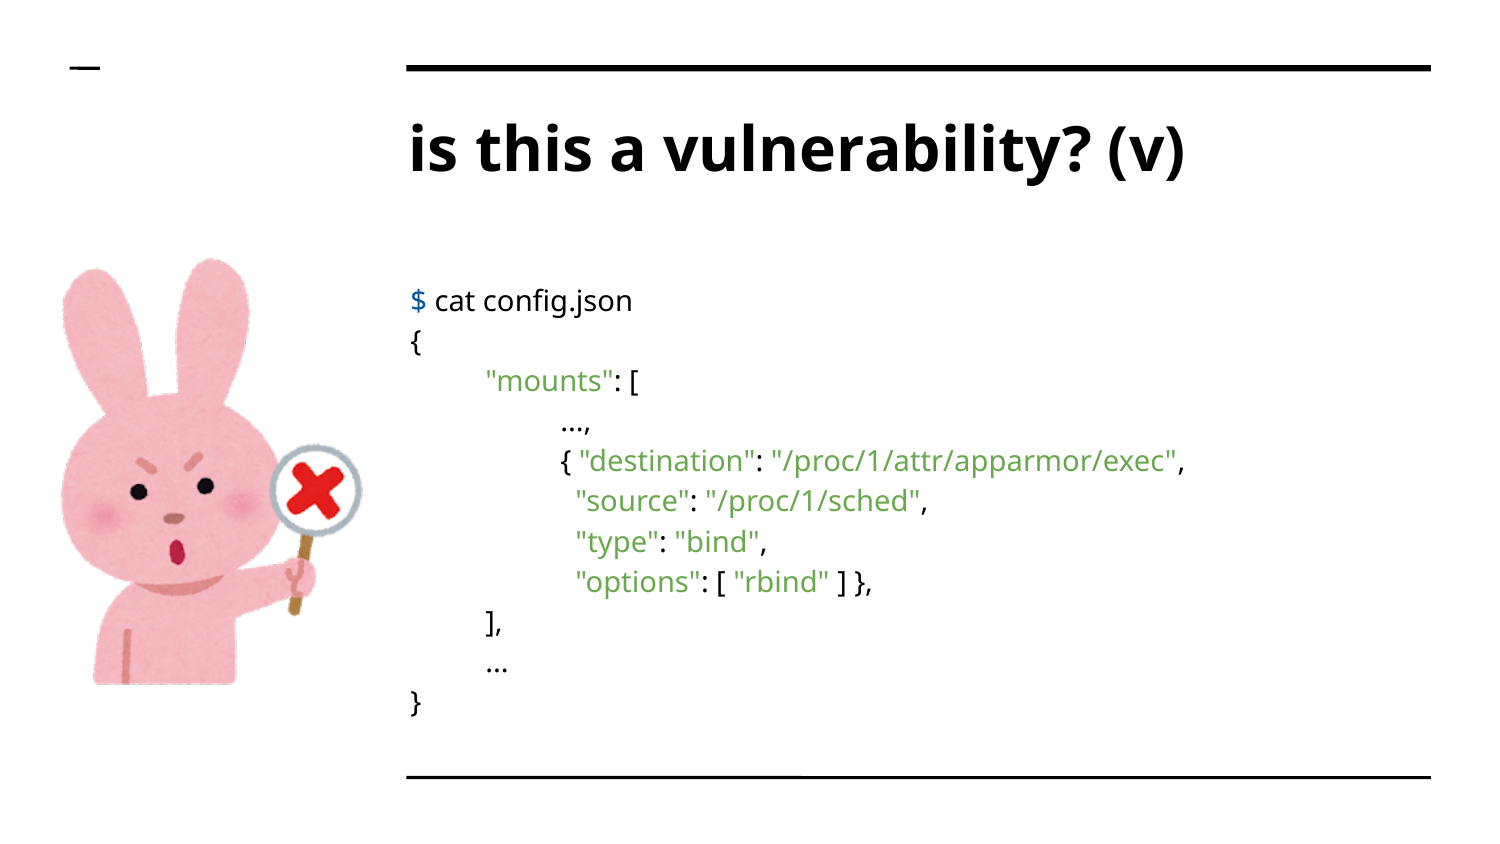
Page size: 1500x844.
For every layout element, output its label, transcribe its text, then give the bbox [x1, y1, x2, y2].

list $ cat config.json { "mounts": [ ..., { "destination": "/proc/1/attr/apparmor/exec", "source": "/proc/1/sched", "type": "bind", "options": [ "rbind" ] }, ], ... } [395, 261, 1433, 755]
picture [30, 246, 377, 699]
title is this a vulnerability? (v) [393, 94, 1431, 199]
